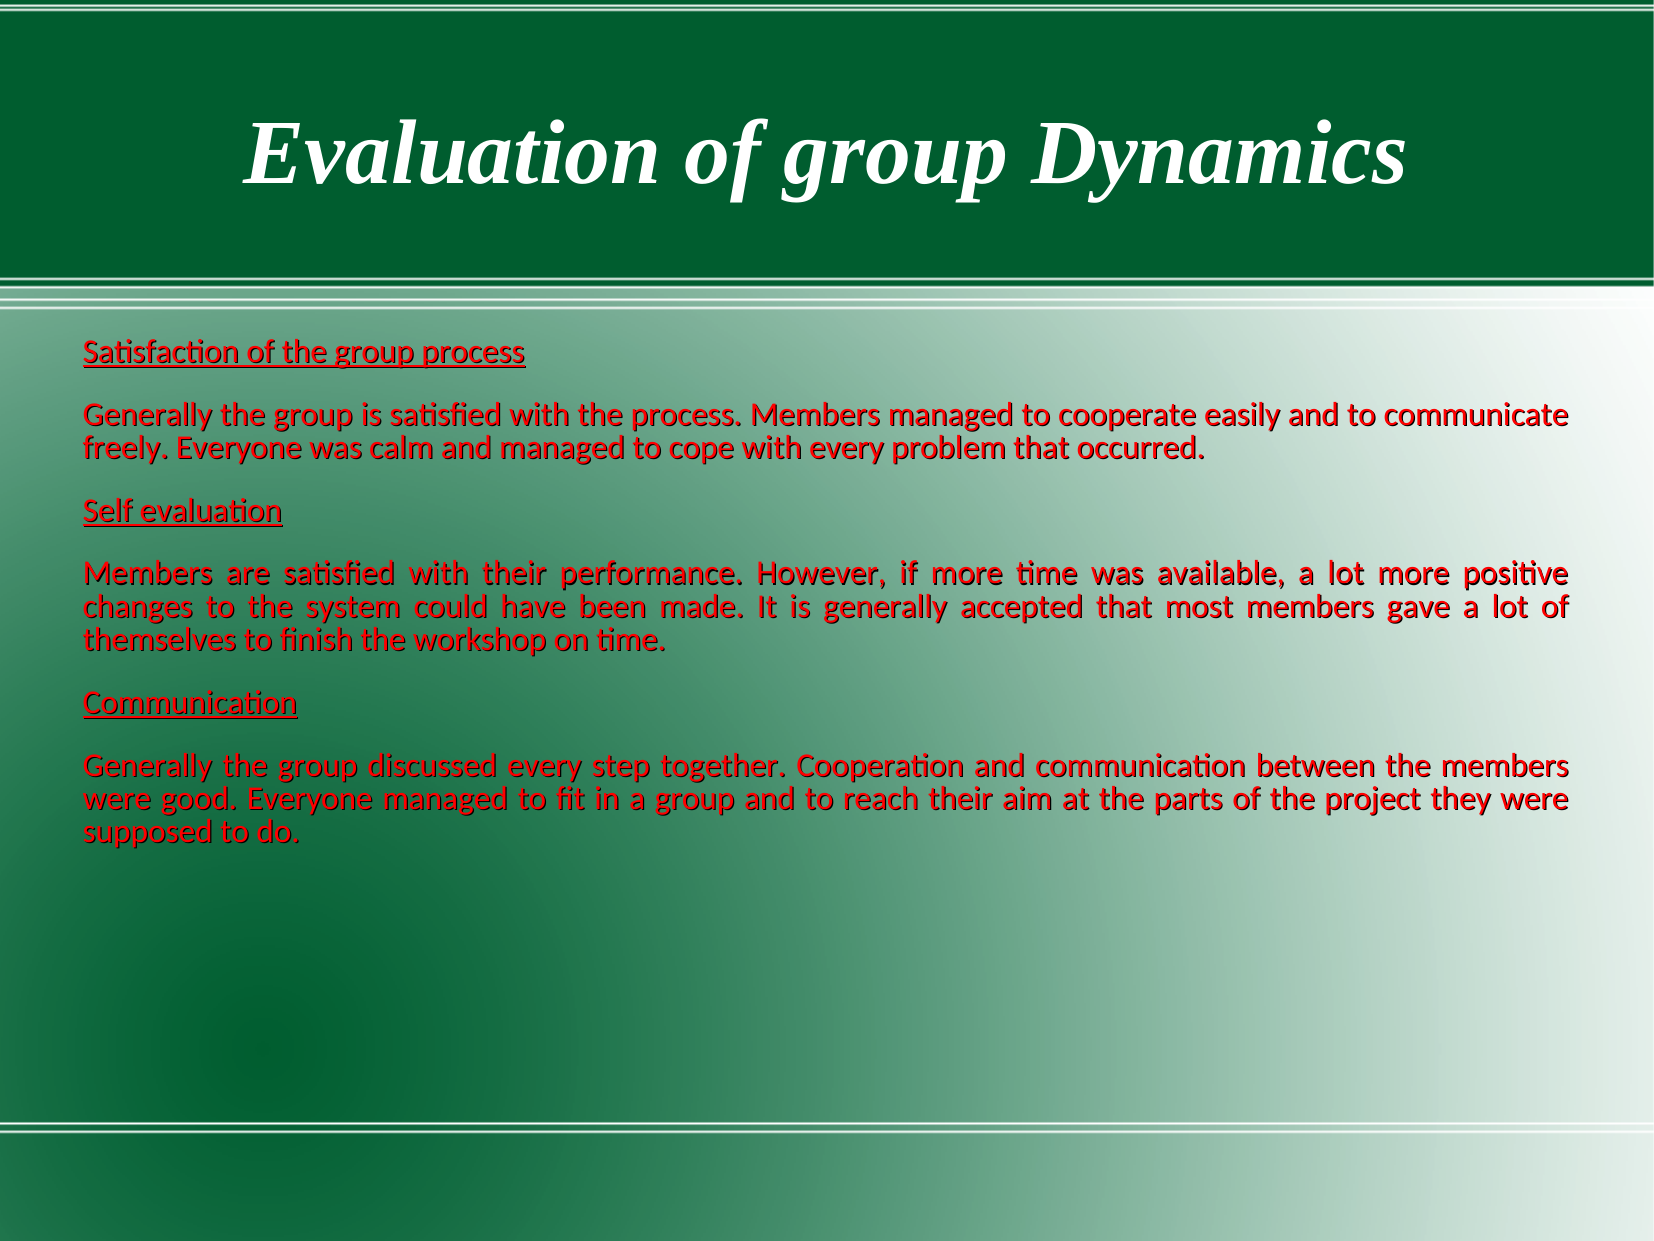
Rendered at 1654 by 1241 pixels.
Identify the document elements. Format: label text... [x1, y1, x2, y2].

list Satisfaction of the group process Generally the group is satisfied with the process. Members managed to cooperate easily and to communicate freely. Everyone was calm and managed to cope with every problem that occurred. Self evaluation Members are satisfied with their performance. However, if more time was available, a lot more positive changes to the system could have been made. It is generally accepted that most members gave a lot of themselves to finish the workshop on time. Communication Generally the group discussed every step together. Cooperation and communication between the members were good. Everyone managed to fit in a group and to reach their aim at the parts of the project they were supposed to do. [82, 337, 1571, 1071]
title Evaluation of group Dynamics [82, 49, 1571, 257]
picture [0, 0, 1654, 1241]
